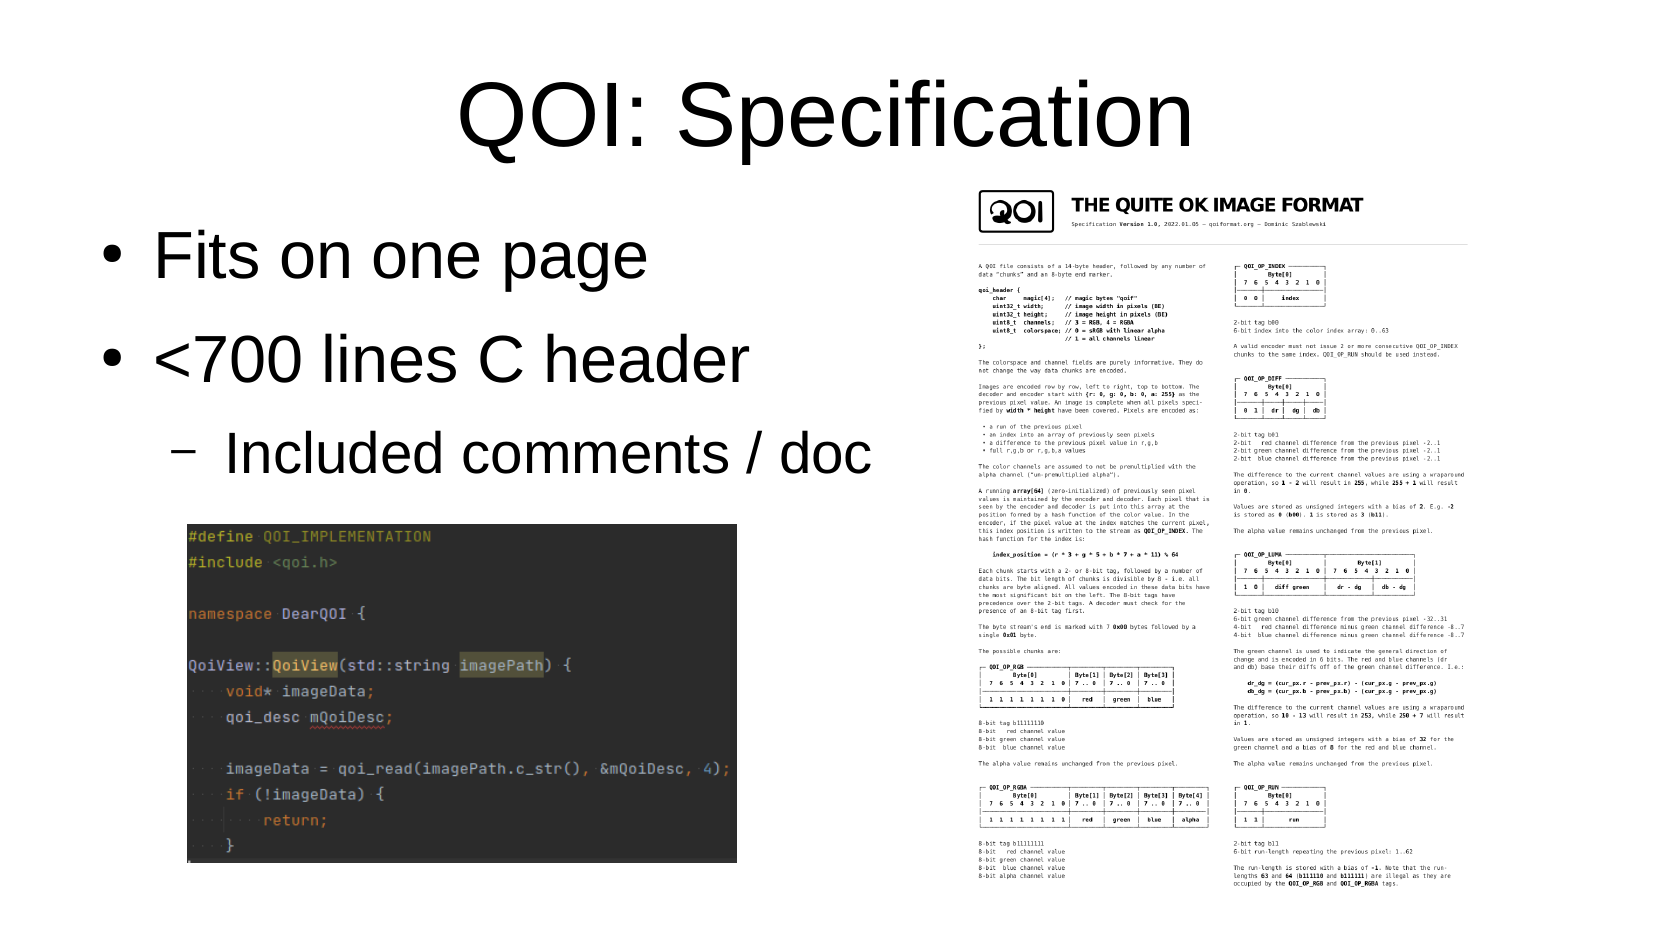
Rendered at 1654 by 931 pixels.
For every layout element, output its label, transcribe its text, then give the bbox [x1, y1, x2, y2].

list Fits on one page <700 lines C header Included comments / doc [82, 217, 1571, 758]
picture [975, 758, 1468, 890]
picture [187, 524, 737, 863]
picture [975, 187, 1468, 217]
title QOI: Specification [82, 37, 1571, 193]
